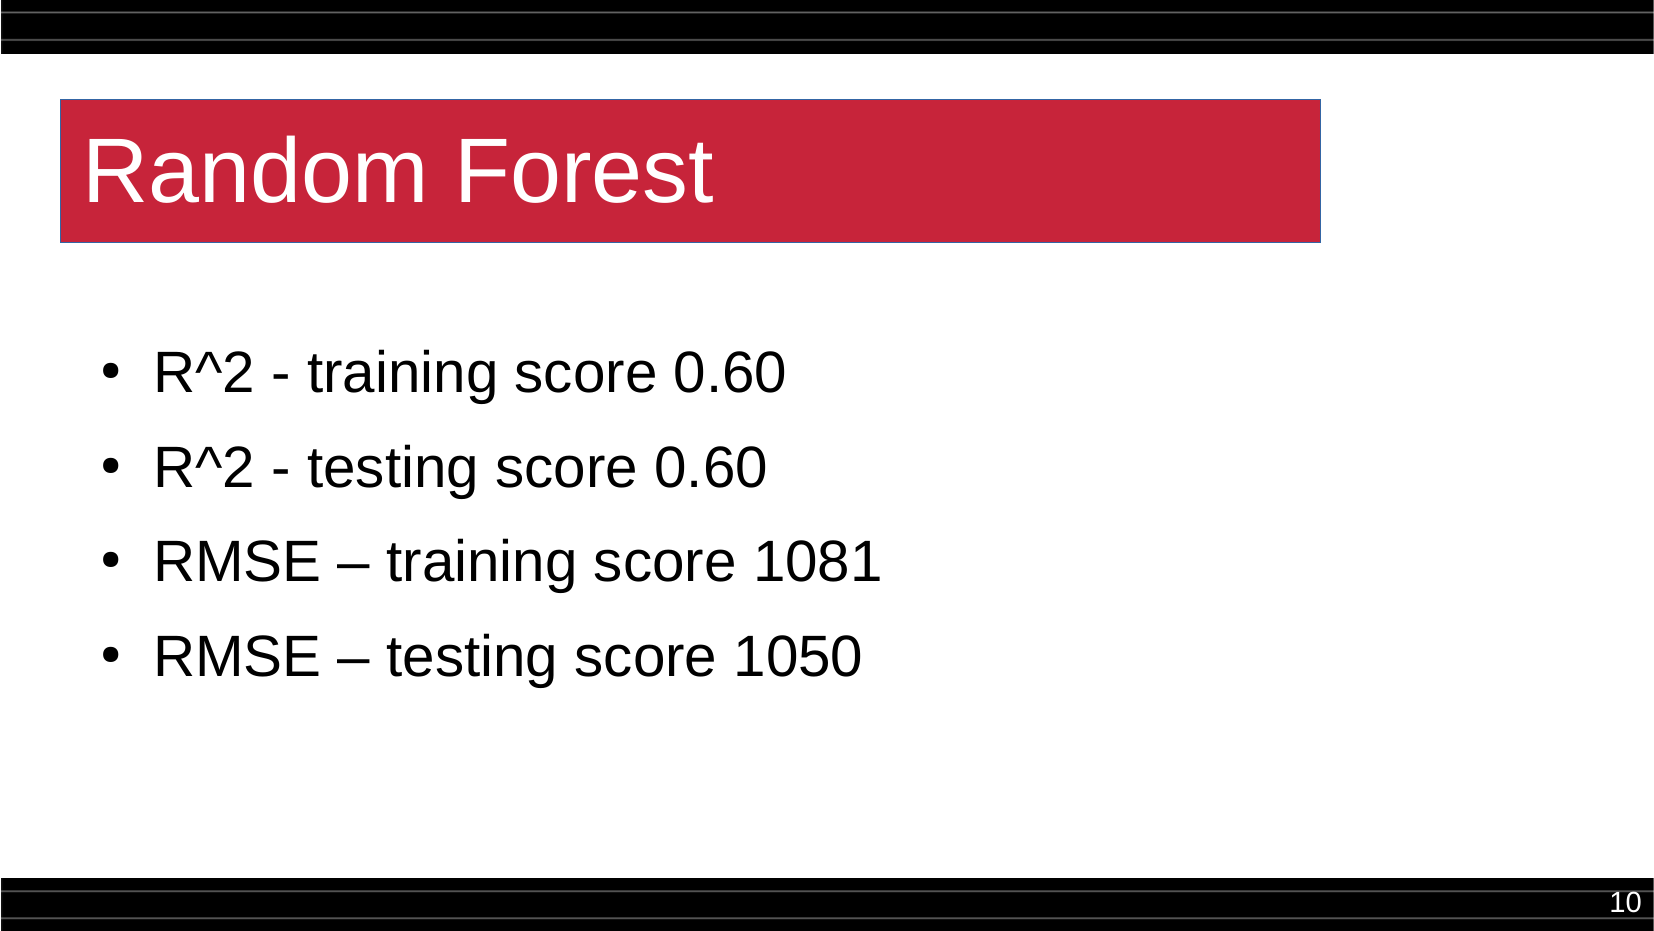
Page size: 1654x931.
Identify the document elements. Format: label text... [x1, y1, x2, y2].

picture [1, 0, 1654, 54]
picture [1, 878, 1654, 931]
list R^2 - training score 0.60 R^2 - testing score 0.60 RMSE – training score 1081 RMSE – testing score 1050 [82, 271, 1571, 758]
title Random Forest [82, 92, 1571, 249]
text_box [60, 99, 82, 243]
